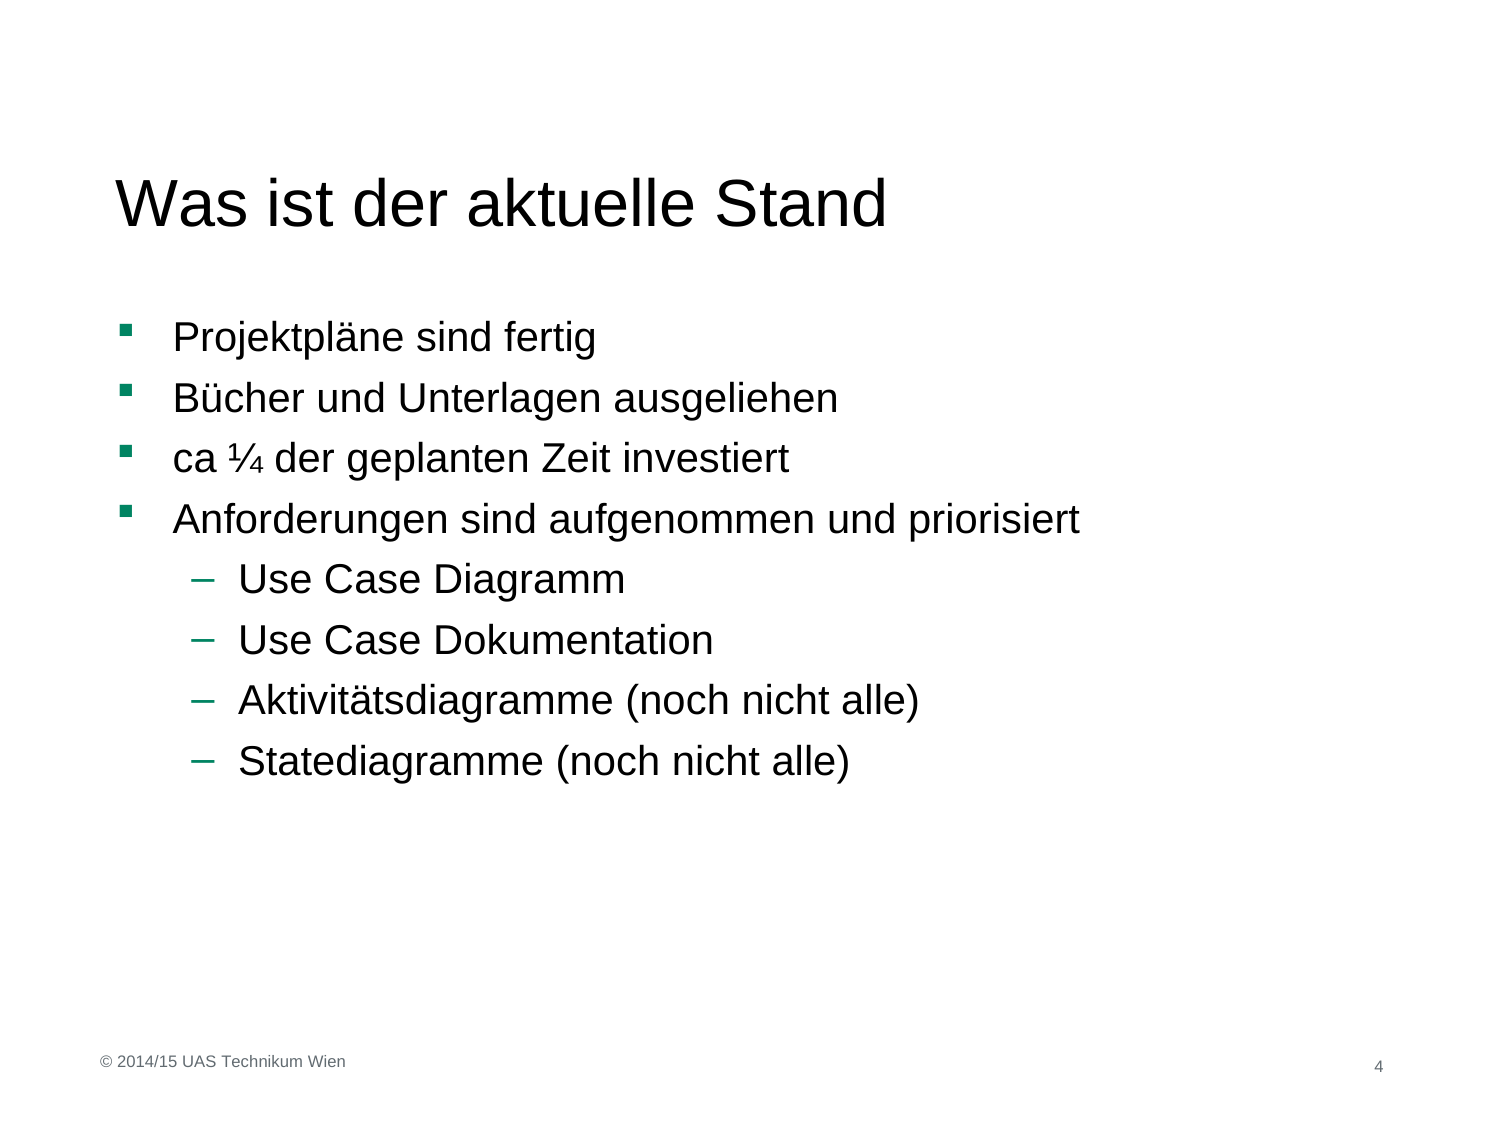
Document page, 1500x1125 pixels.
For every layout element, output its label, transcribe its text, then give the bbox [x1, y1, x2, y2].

title Was ist der aktuelle Stand [100, 148, 1388, 251]
text_box <number> [1033, 1023, 1384, 1102]
list Projektpläne sind fertig Bücher und Unterlagen ausgeliehen ca ¼ der geplanten Zeit investiert Anforderungen sind aufgenommen und priorisiert Use Case Diagramm Use Case Dokumentation Aktivitätsdiagramme (noch nicht alle) Statediagramme (noch nicht alle) [101, 302, 1389, 988]
text_box © 2014/15 UAS Technikum Wien [100, 1023, 928, 1102]
